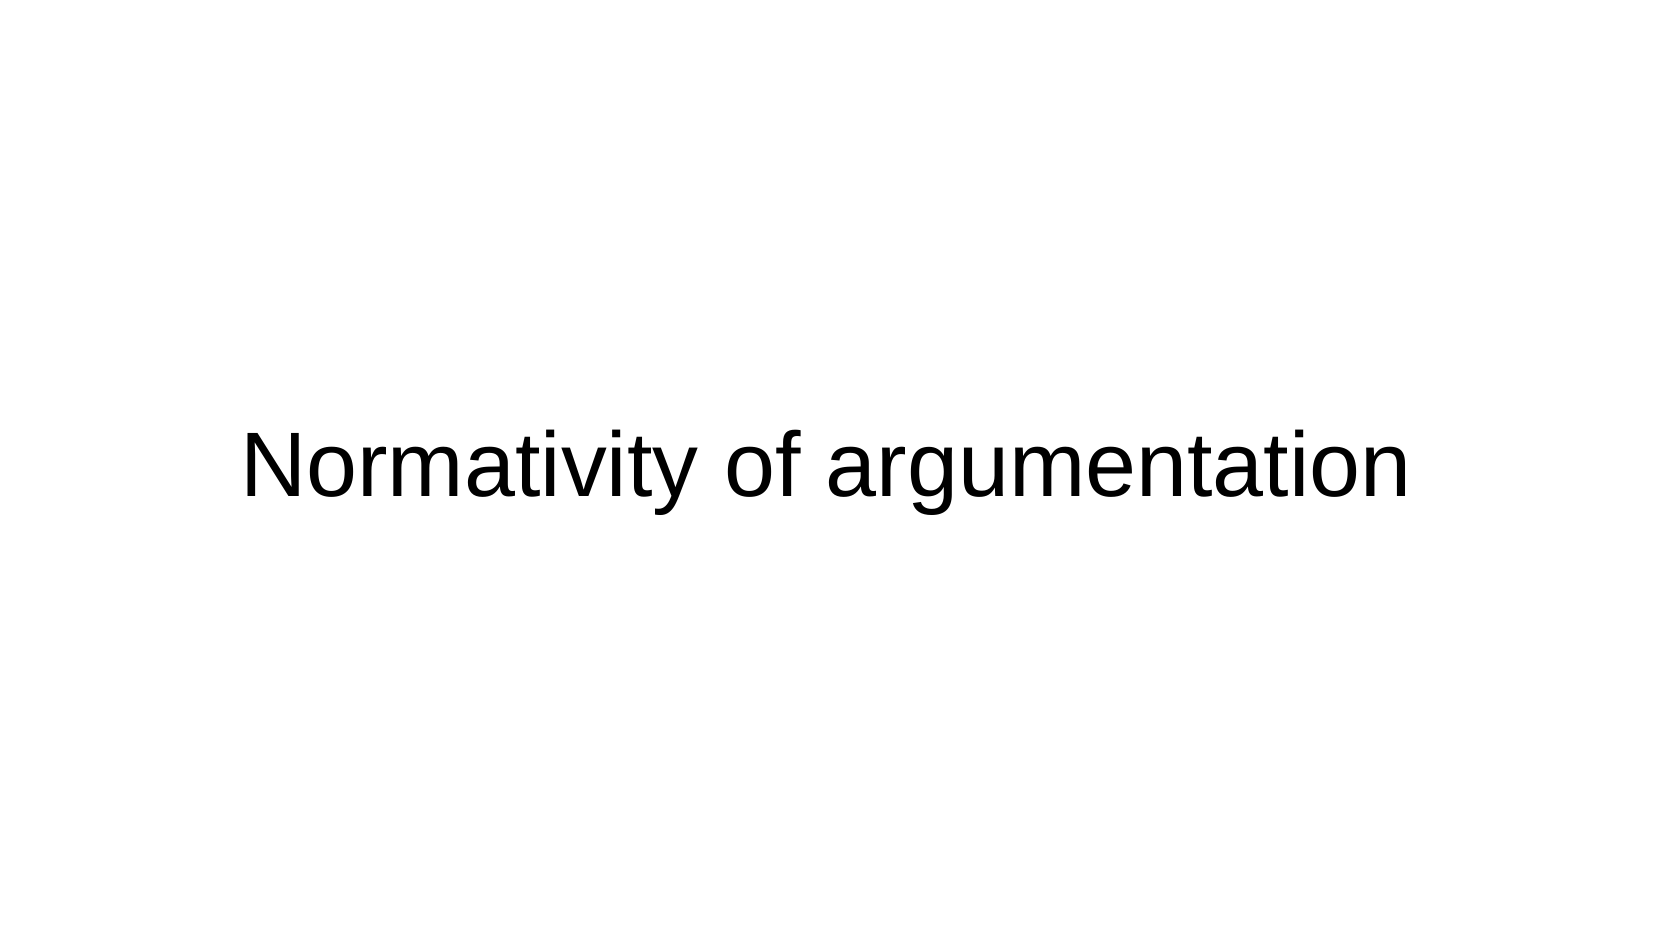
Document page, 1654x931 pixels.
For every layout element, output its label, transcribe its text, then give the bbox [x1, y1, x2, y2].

title Normativity of argumentation [82, 0, 1571, 931]
